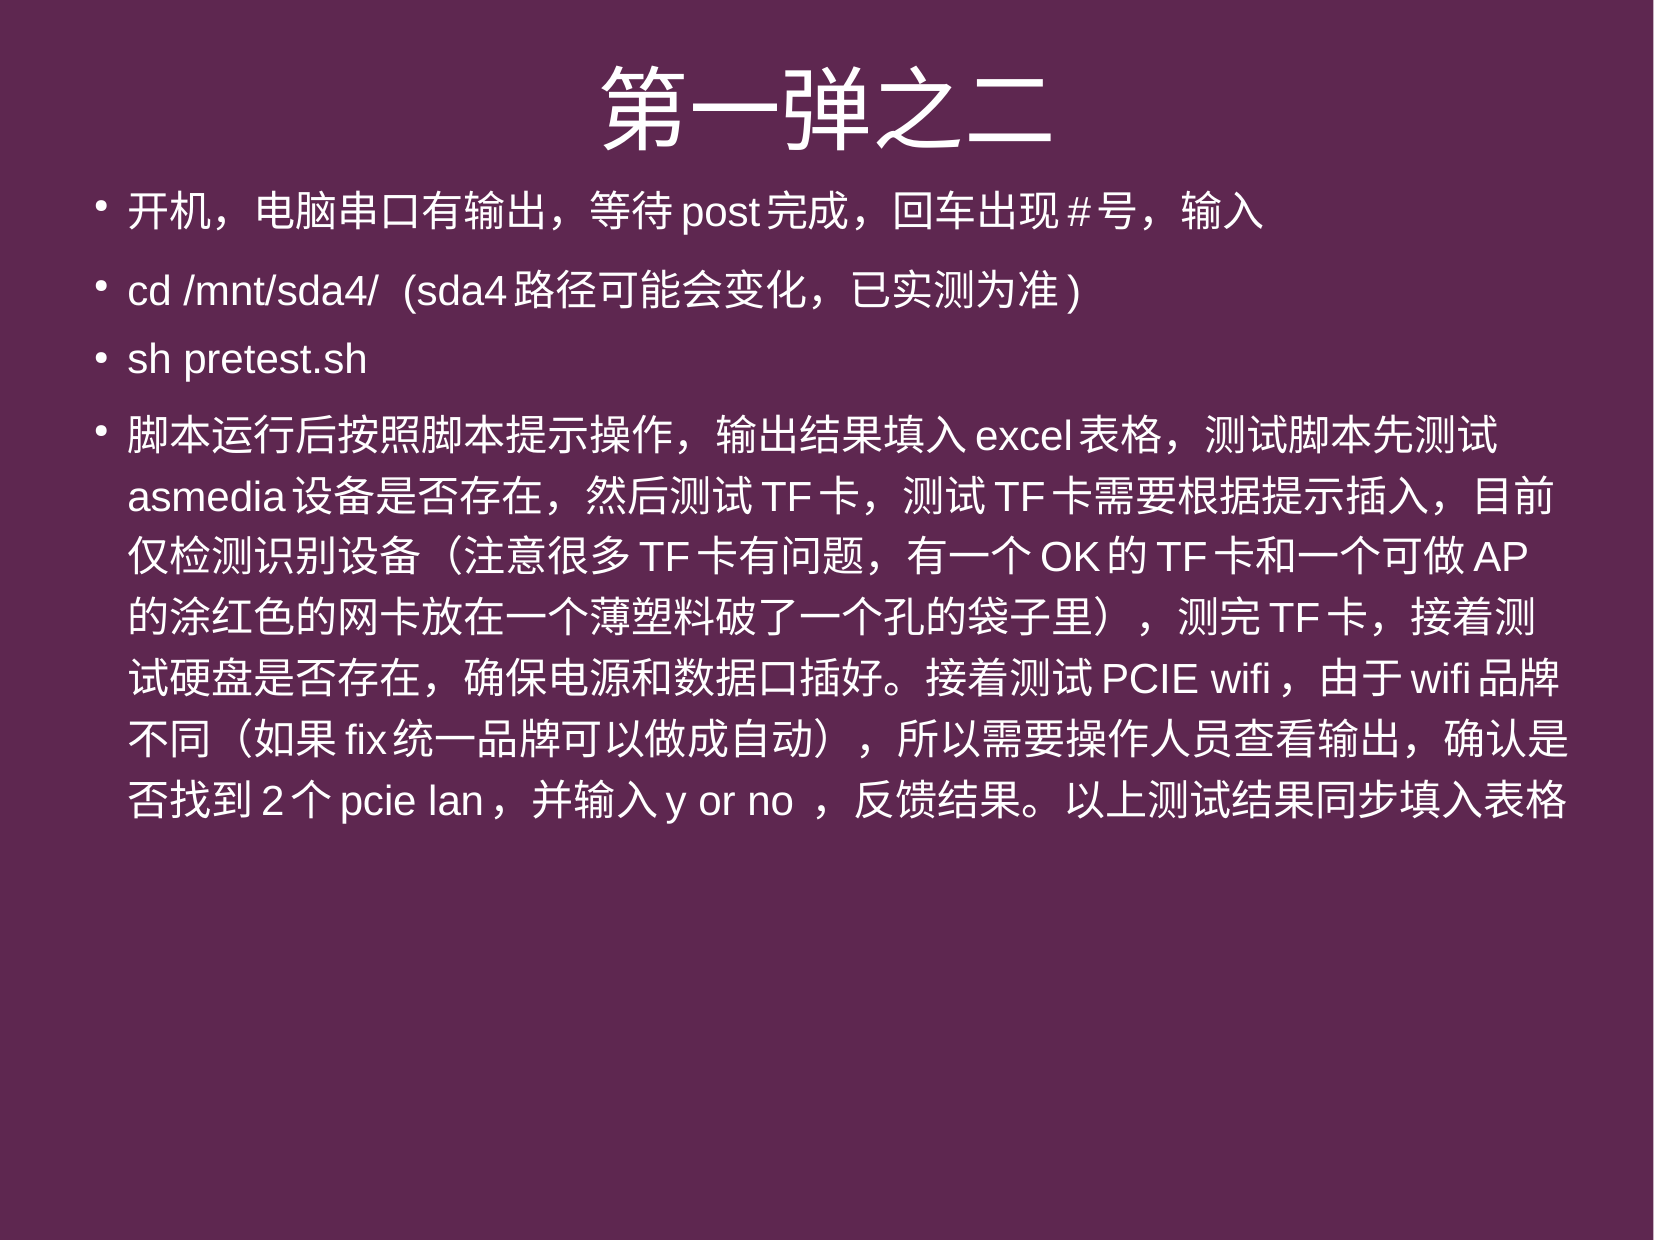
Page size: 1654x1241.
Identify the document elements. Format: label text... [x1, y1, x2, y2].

title 第一弹之二 [82, 0, 1571, 177]
list 开机，电脑串口有输出，等待post完成，回车出现#号，输入 cd /mnt/sda4/ (sda4路径可能会变化，已实测为准) sh pretest.sh 脚本运行后按照脚本提示操作，输出结果填入excel表格，测试脚本先测试asmedia设备是否存在，然后测试TF卡，测试TF卡需要根据提示插入，目前仅检测识别设备（注意很多TF卡有问题，有一个OK的TF卡和一个可做AP的涂红色的网卡放在一个薄塑料破了一个孔的袋子里），测完TF卡，接着测试硬盘是否存在，确保电源和数据口插好。接着测试PCIE wifi，由于wifi品牌不同（如果fix统一品牌可以做成自动），所以需要操作人员查看输出，确认是否找到2个pcie lan，并输入y or no ，反馈结果。以上测试结果同步填入表格 [82, 177, 1571, 897]
